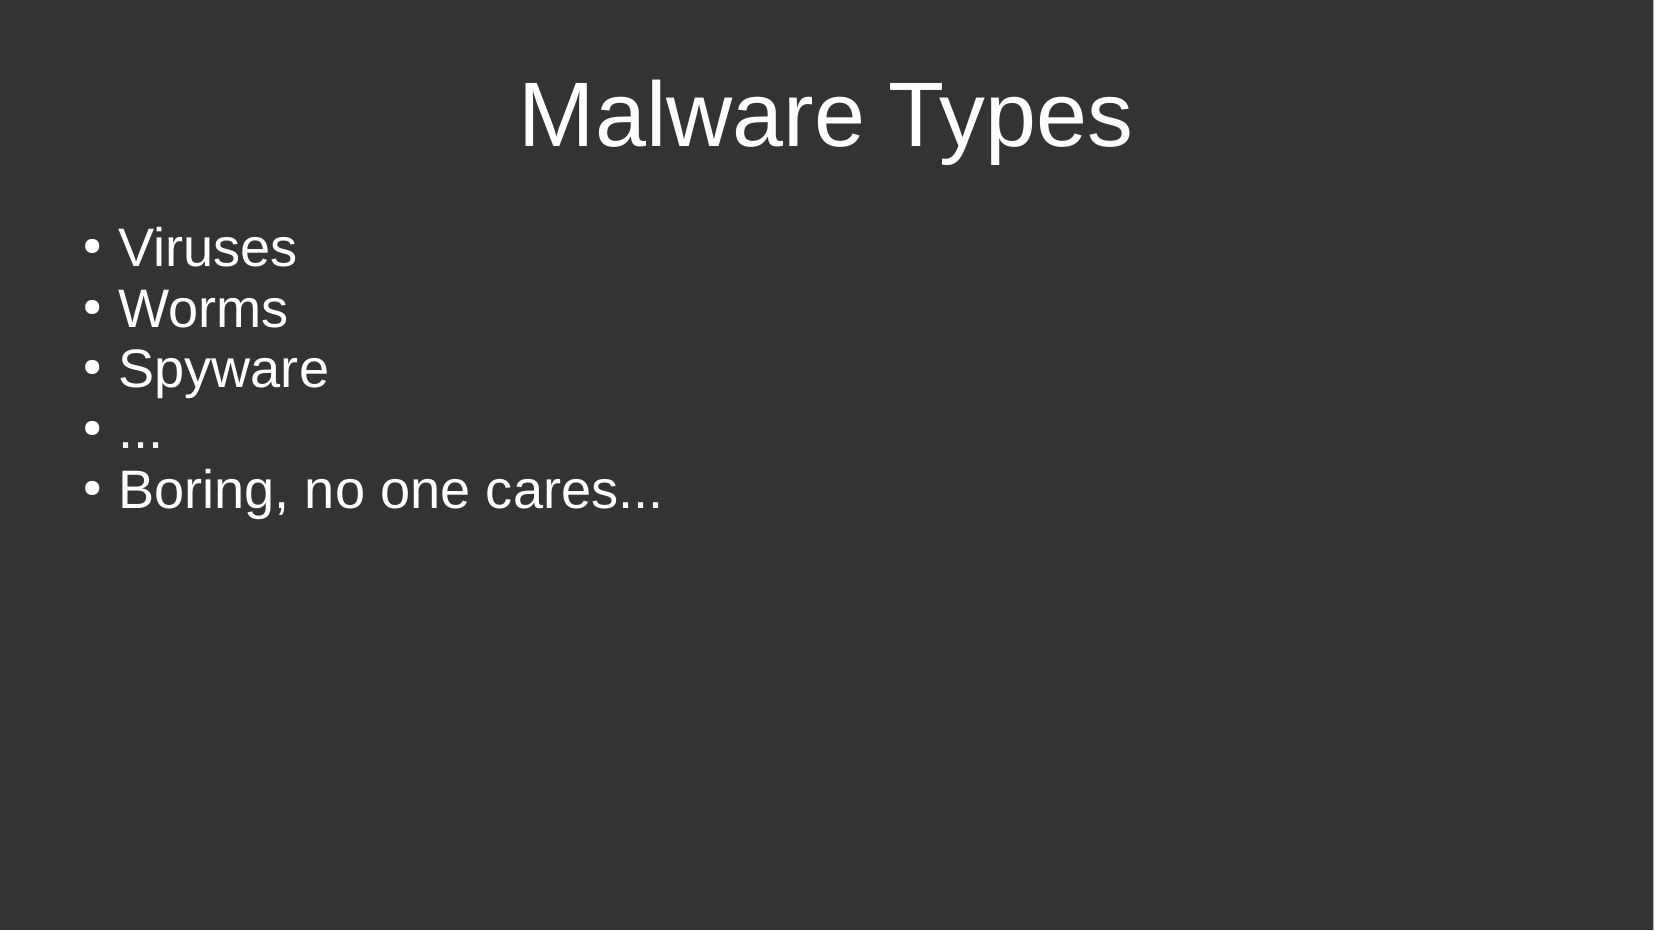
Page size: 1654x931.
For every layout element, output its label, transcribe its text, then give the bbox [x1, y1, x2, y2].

title Malware Types [82, 37, 1571, 193]
subtitle Viruses Worms Spyware ... Boring, no one cares... [82, 217, 1571, 758]
